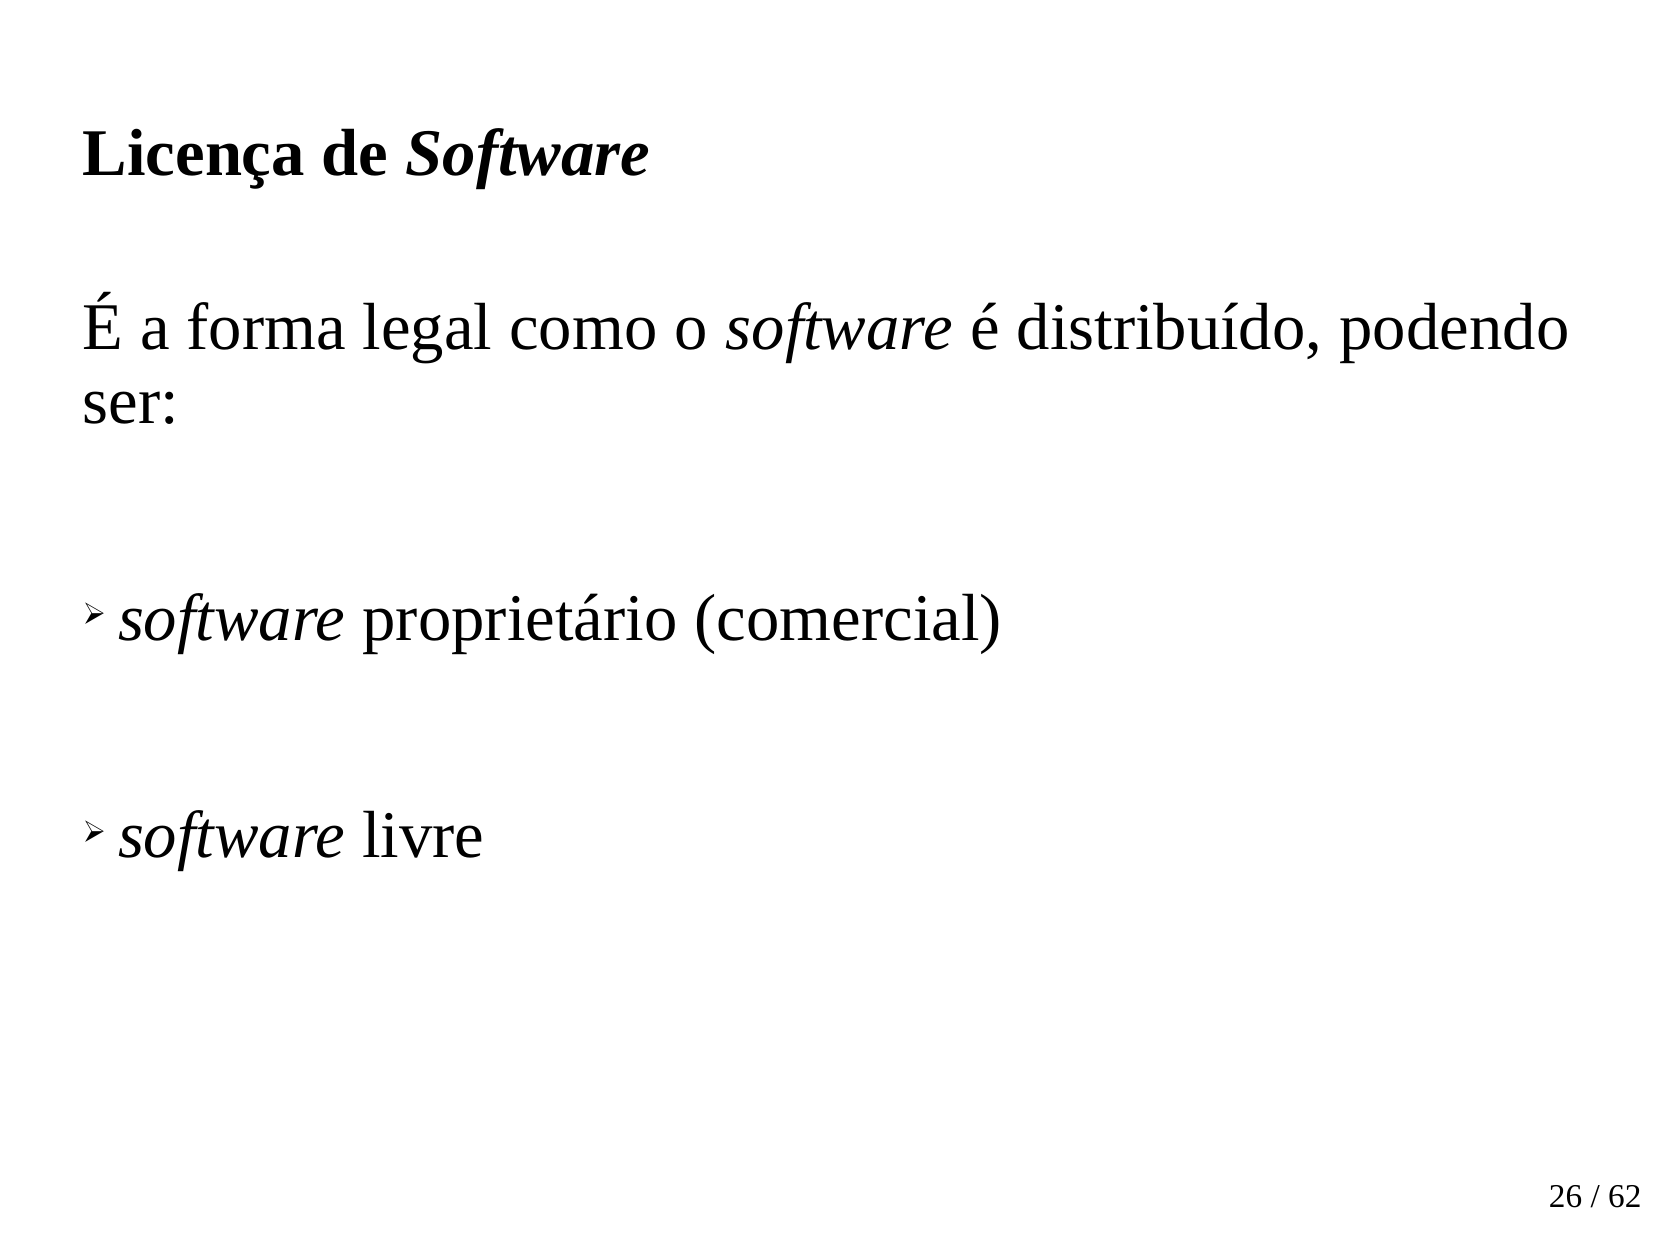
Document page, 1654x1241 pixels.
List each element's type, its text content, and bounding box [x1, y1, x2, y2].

title Licença de Software [82, 49, 1571, 257]
list É a forma legal como o software é distribuído, podendo ser: software proprietário (comercial) software livre [82, 290, 1571, 1111]
